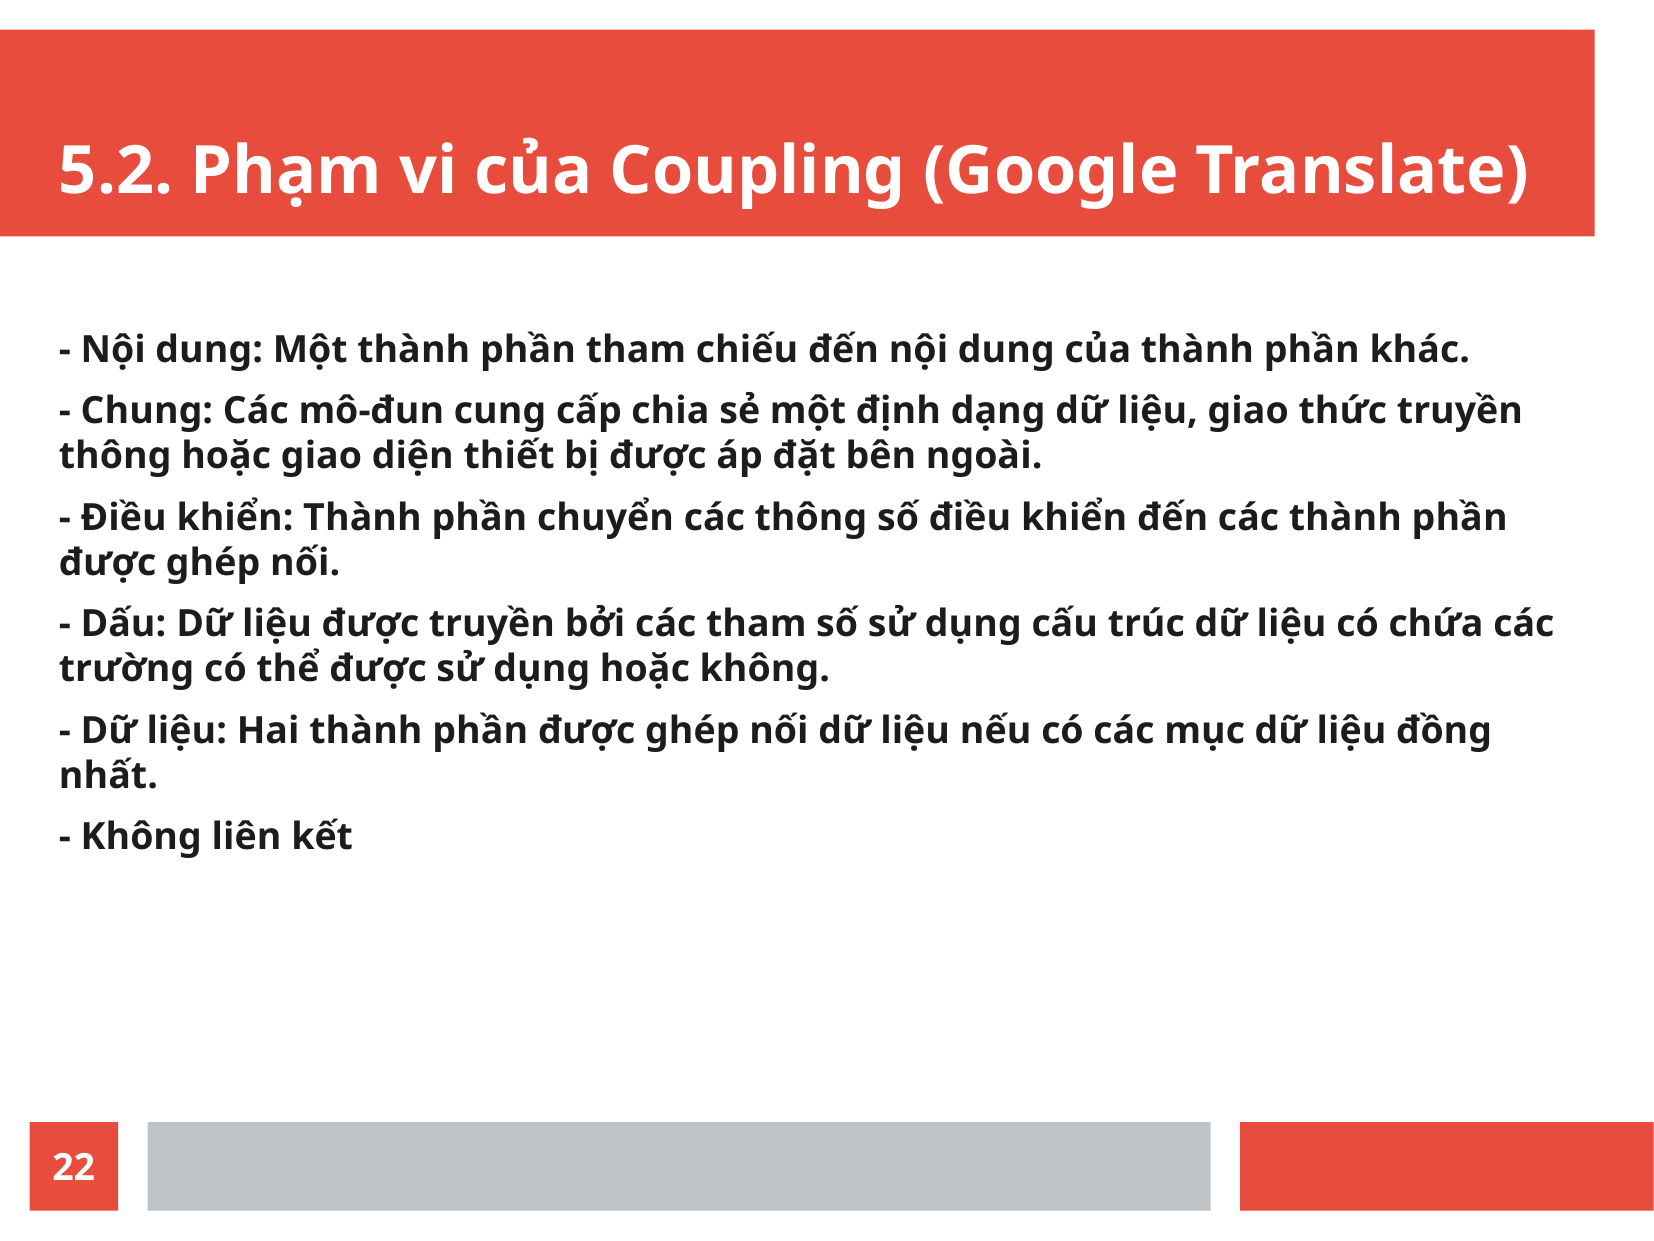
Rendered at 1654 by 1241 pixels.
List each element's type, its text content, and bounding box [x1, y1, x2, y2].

title 5.2. Phạm vi của Coupling (Google Translate) [59, 59, 1595, 207]
list - Nội dung: Một thành phần tham chiếu đến nội dung của thành phần khác. - Chung: Các mô-đun cung cấp chia sẻ một định dạng dữ liệu, giao thức truyền thông hoặc giao diện thiết bị được áp đặt bên ngoài. - Điều khiển: Thành phần chuyển các thông số điều khiển đến các thành phần được ghép nối. - Dấu: Dữ liệu được truyền bởi các tham số sử dụng cấu trúc dữ liệu có chứa các trường có thể được sử dụng hoặc không. - Dữ liệu: Hai thành phần được ghép nối dữ liệu nếu có các mục dữ liệu đồng nhất. - Không liên kết [59, 324, 1565, 1093]
text_box [29, 1122, 119, 1211]
